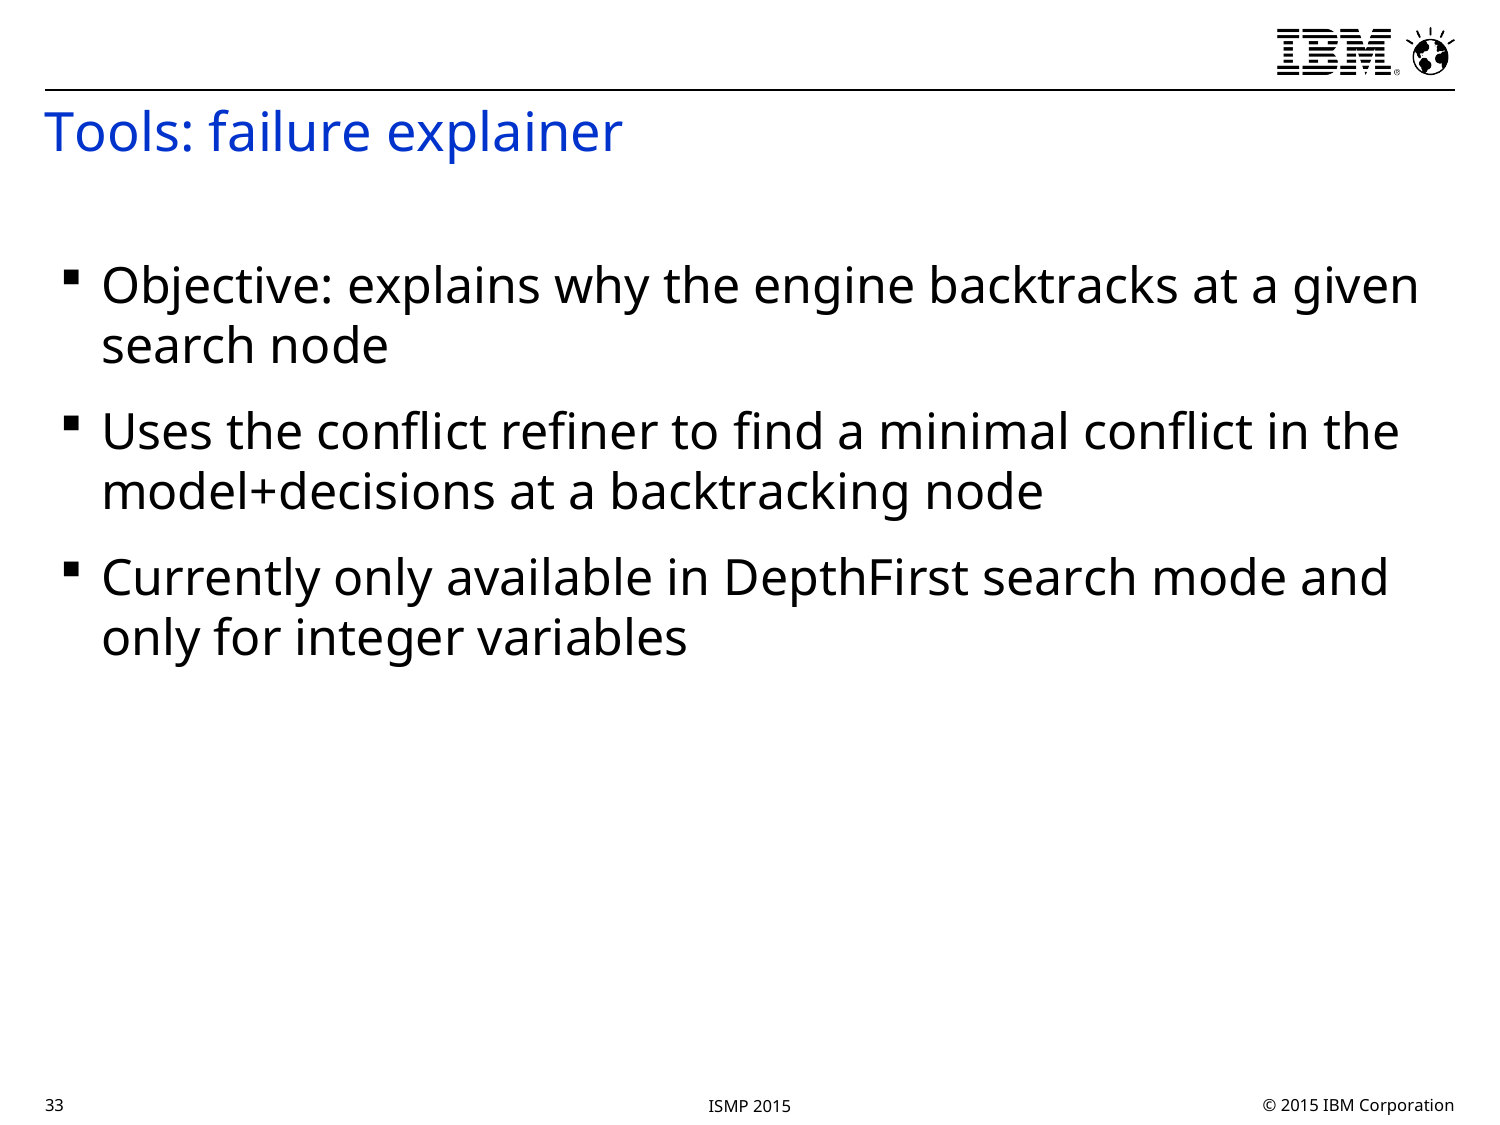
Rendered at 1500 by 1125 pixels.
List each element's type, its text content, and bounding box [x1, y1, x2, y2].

picture [1260, 10, 1468, 90]
title Tools: failure explainer [29, 97, 1455, 203]
list Objective: explains why the engine backtracks at a given search node Uses the conflict refiner to find a minimal conflict in the model+decisions at a backtracking node Currently only available in DepthFirst search mode and only for integer variables [45, 246, 1471, 1072]
